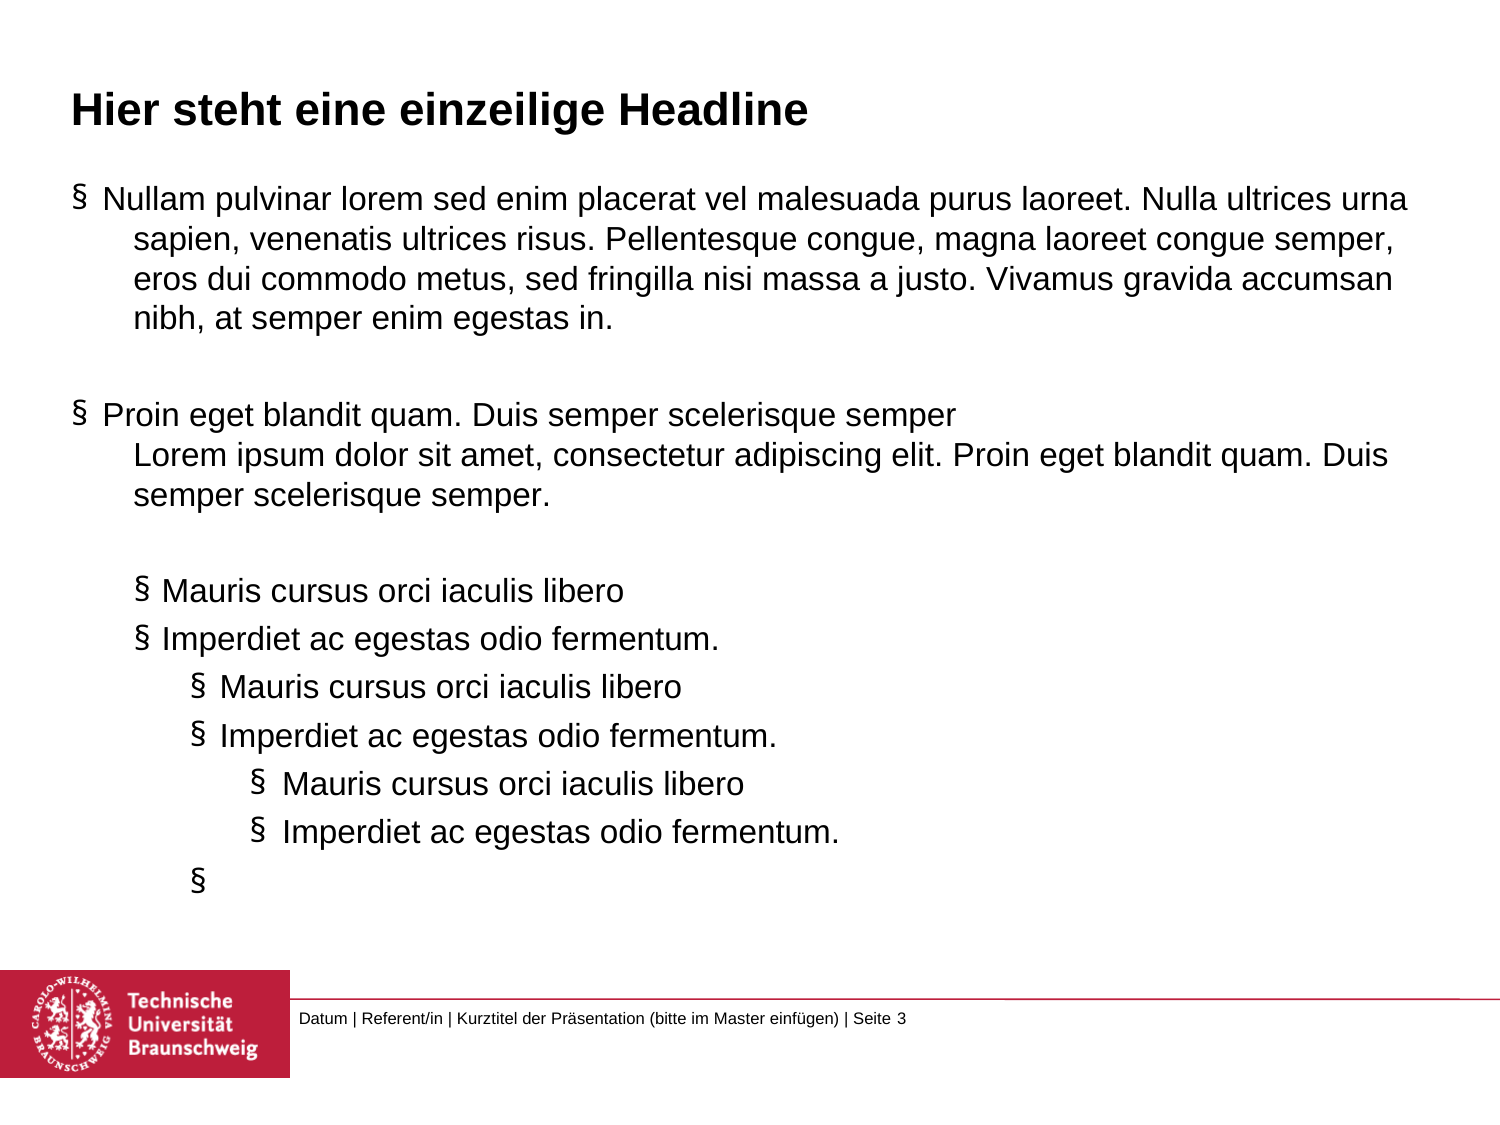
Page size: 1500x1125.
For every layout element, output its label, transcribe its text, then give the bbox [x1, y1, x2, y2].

list Nullam pulvinar lorem sed enim placerat vel malesuada purus laoreet. Nulla ultrices urna sapien, venenatis ultrices risus. Pellentesque congue, magna laoreet congue semper, eros dui commodo metus, sed fringilla nisi massa a justo. Vivamus gravida accumsan nibh, at semper enim egestas in. Proin eget blandit quam. Duis semper scelerisque semper Lorem ipsum dolor sit amet, consectetur adipiscing elit. Proin eget blandit quam. Duis semper scelerisque semper. Mauris cursus orci iaculis libero Imperdiet ac egestas odio fermentum. Mauris cursus orci iaculis libero Imperdiet ac egestas odio fermentum. Mauris cursus orci iaculis libero Imperdiet ac egestas odio fermentum. [70, 177, 1445, 960]
title Hier steht eine einzeilige Headline [70, 18, 1445, 135]
